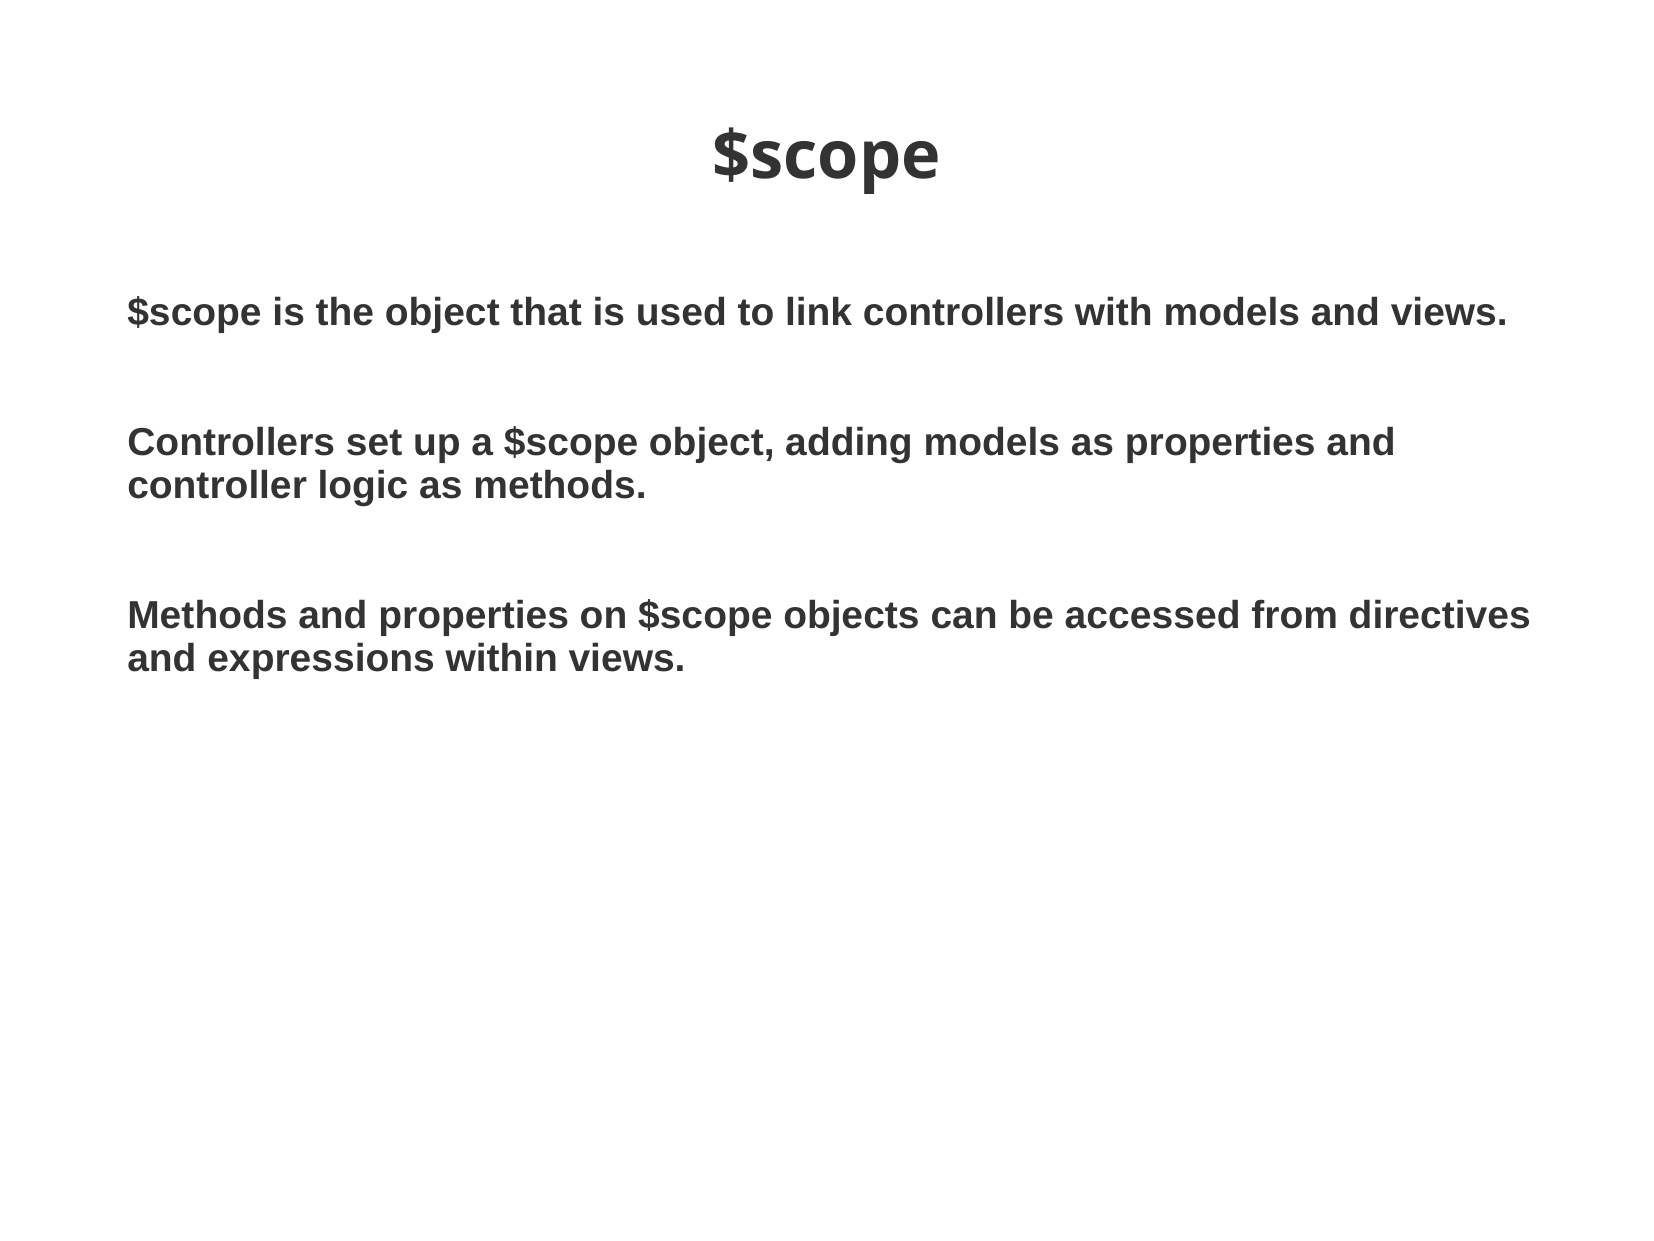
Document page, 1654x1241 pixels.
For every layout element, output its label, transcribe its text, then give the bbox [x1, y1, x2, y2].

list $scope is the object that is used to link controllers with models and views. Controllers set up a $scope object, adding models as properties and controller logic as methods. Methods and properties on $scope objects can be accessed from directives and expressions within views. [82, 290, 1571, 721]
title $scope [82, 49, 1571, 257]
